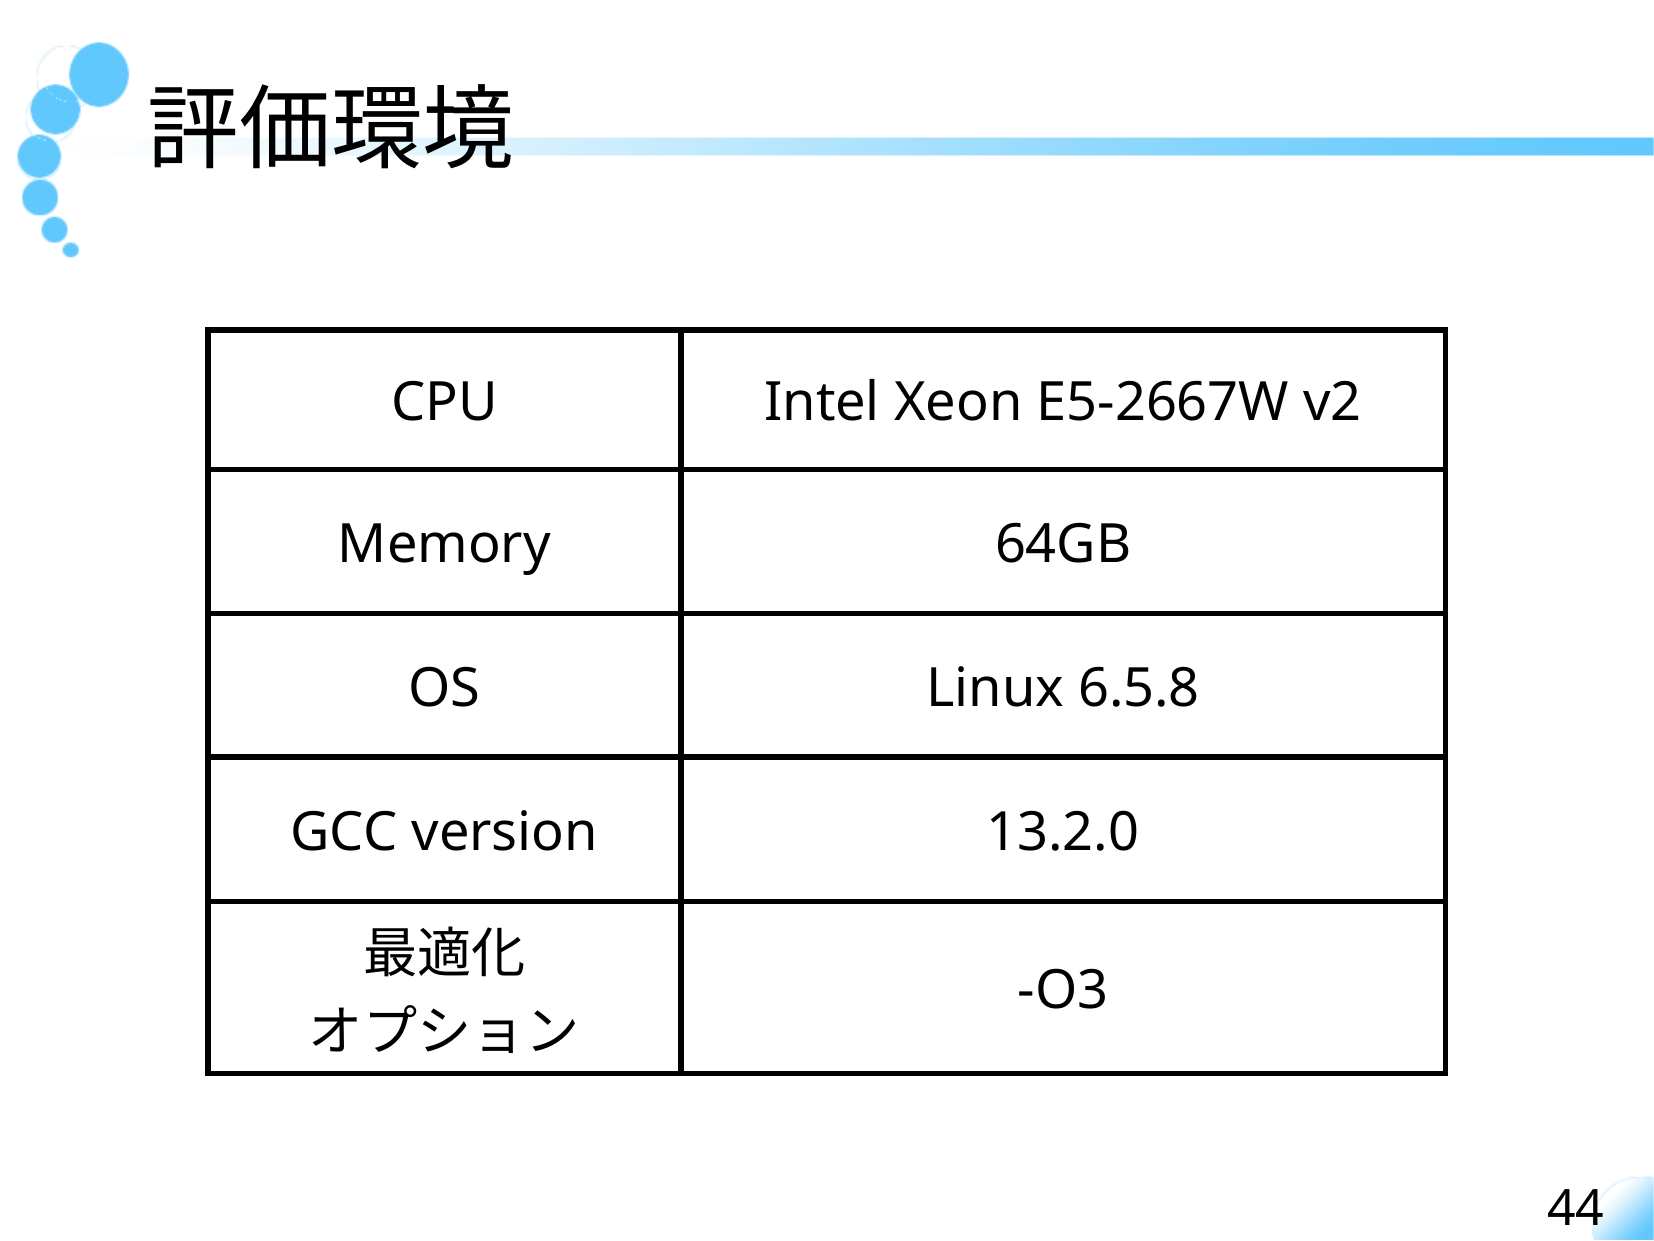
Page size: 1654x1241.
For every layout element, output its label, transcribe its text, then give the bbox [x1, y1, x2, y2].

table_header Intel Xeon E5-2667W v2 [684, 333, 1443, 467]
table_cell Memory [211, 472, 678, 611]
table_header CPU [211, 333, 678, 467]
table_cell 13.2.0 [684, 760, 1443, 899]
table_cell 最適化 オプション [211, 904, 678, 1071]
table_cell -O3 [684, 904, 1443, 1071]
table_cell OS [211, 616, 678, 754]
table_cell Linux 6.5.8 [684, 616, 1443, 754]
title 評価環境 [147, 55, 1636, 266]
picture [0, 0, 1654, 1240]
table_cell GCC version [211, 760, 678, 899]
table_cell 64GB [684, 472, 1443, 611]
